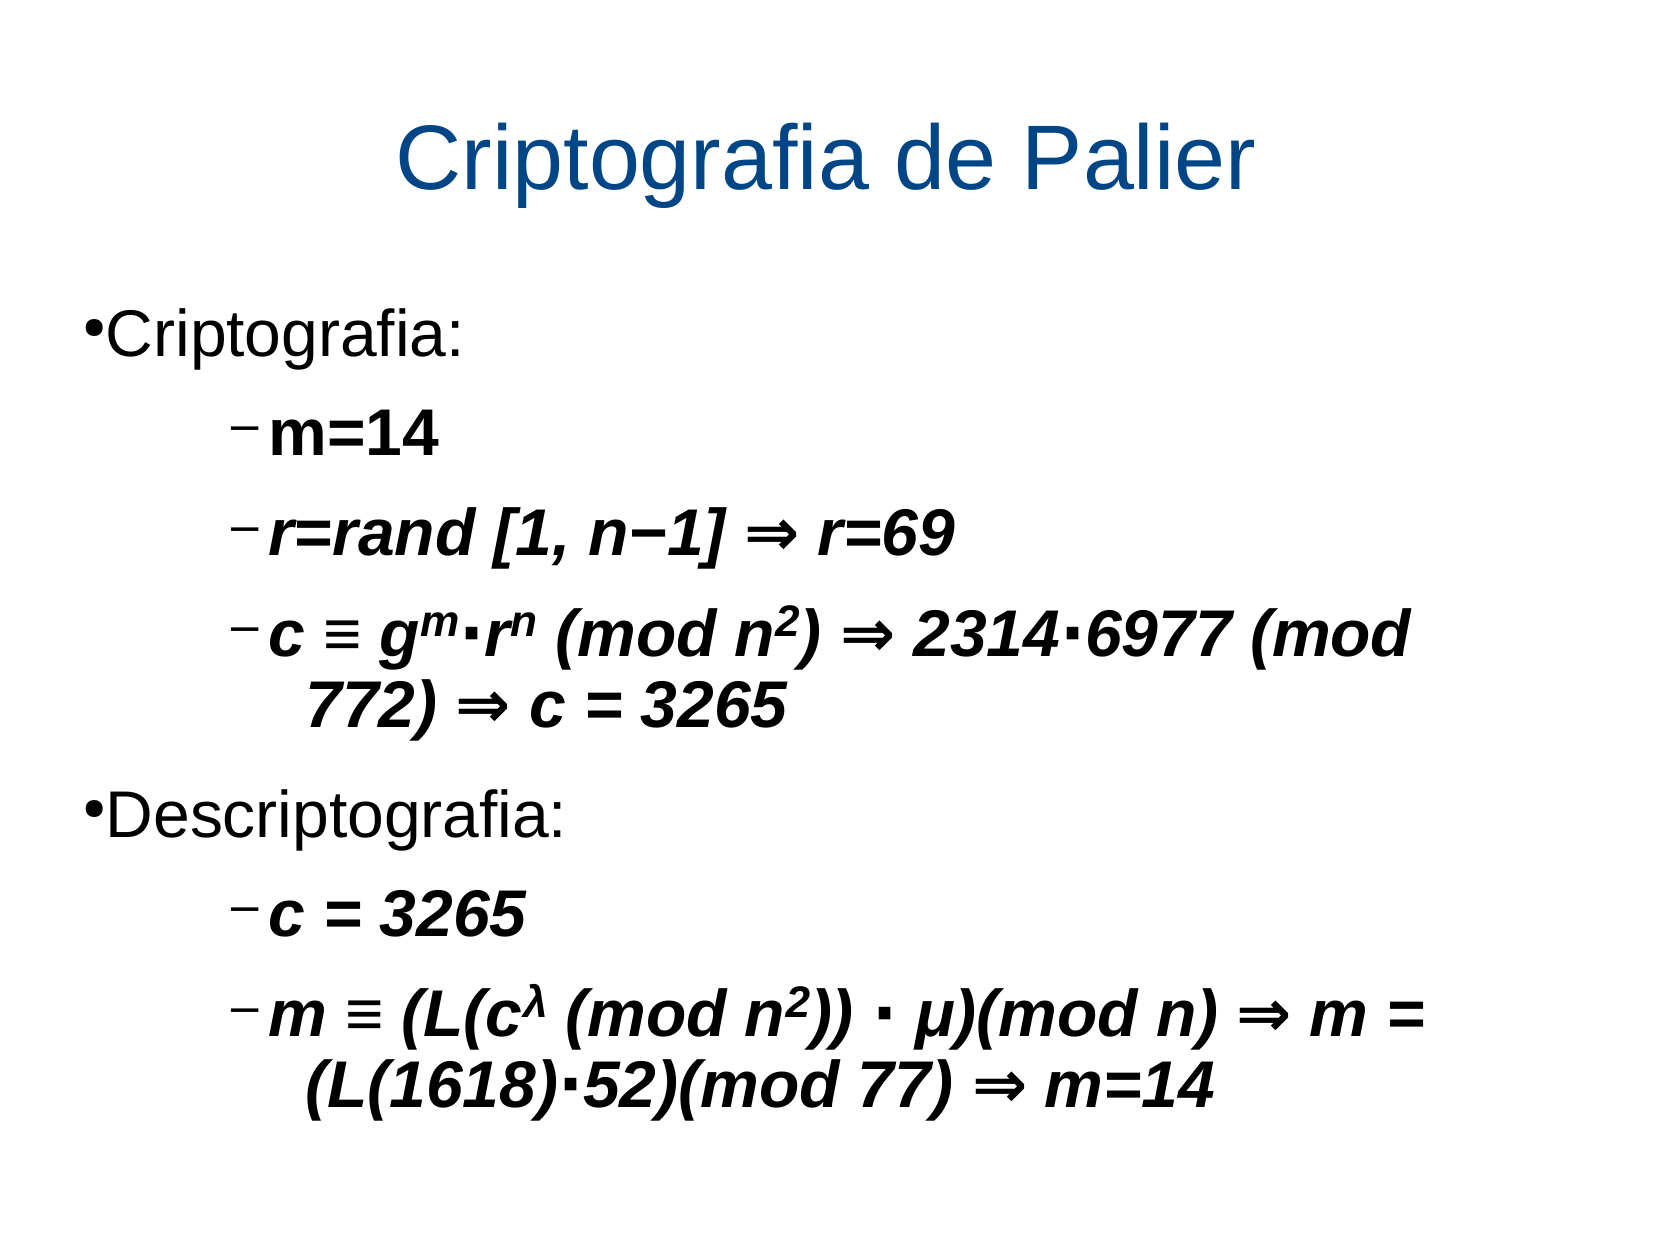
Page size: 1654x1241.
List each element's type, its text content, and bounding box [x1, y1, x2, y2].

list Criptografia: m=14 r=rand [1, n−1] ⇒ r=69 c ≡ gm⋅rn (mod n2) ⇒ 2314⋅6977 (mod 772) ⇒ c = 3265 Descriptografia: c = 3265 m ≡ (L(cλ (mod n2)) ⋅ μ)(mod n) ⇒ m = (L(1618)⋅52)(mod 77) ⇒ m=14 [82, 290, 1538, 1126]
title Criptografia de Palier [82, 49, 1571, 257]
